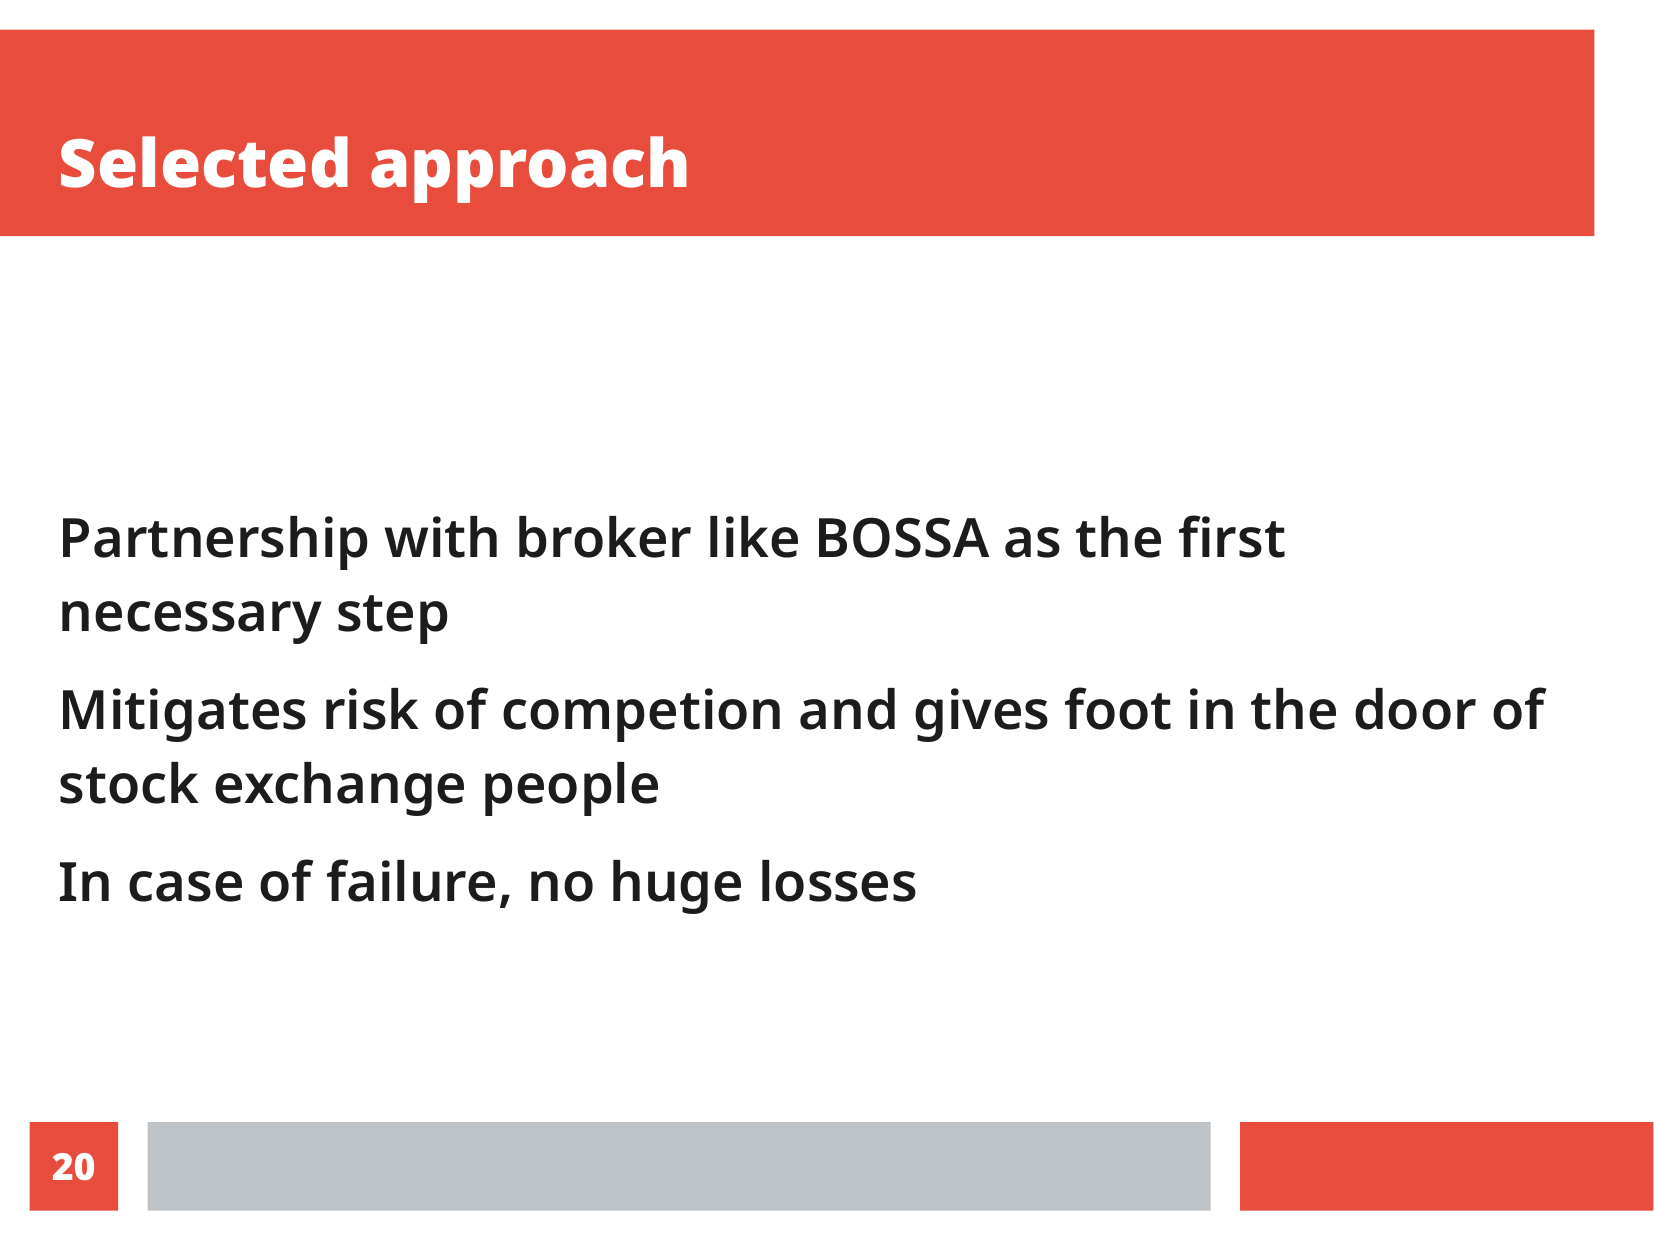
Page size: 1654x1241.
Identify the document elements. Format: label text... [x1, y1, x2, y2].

list Partnership with broker like BOSSA as the first necessary step Mitigates risk of competion and gives foot in the door of stock exchange people In case of failure, no huge losses [59, 324, 1565, 1093]
title Selected approach [59, 59, 1595, 207]
